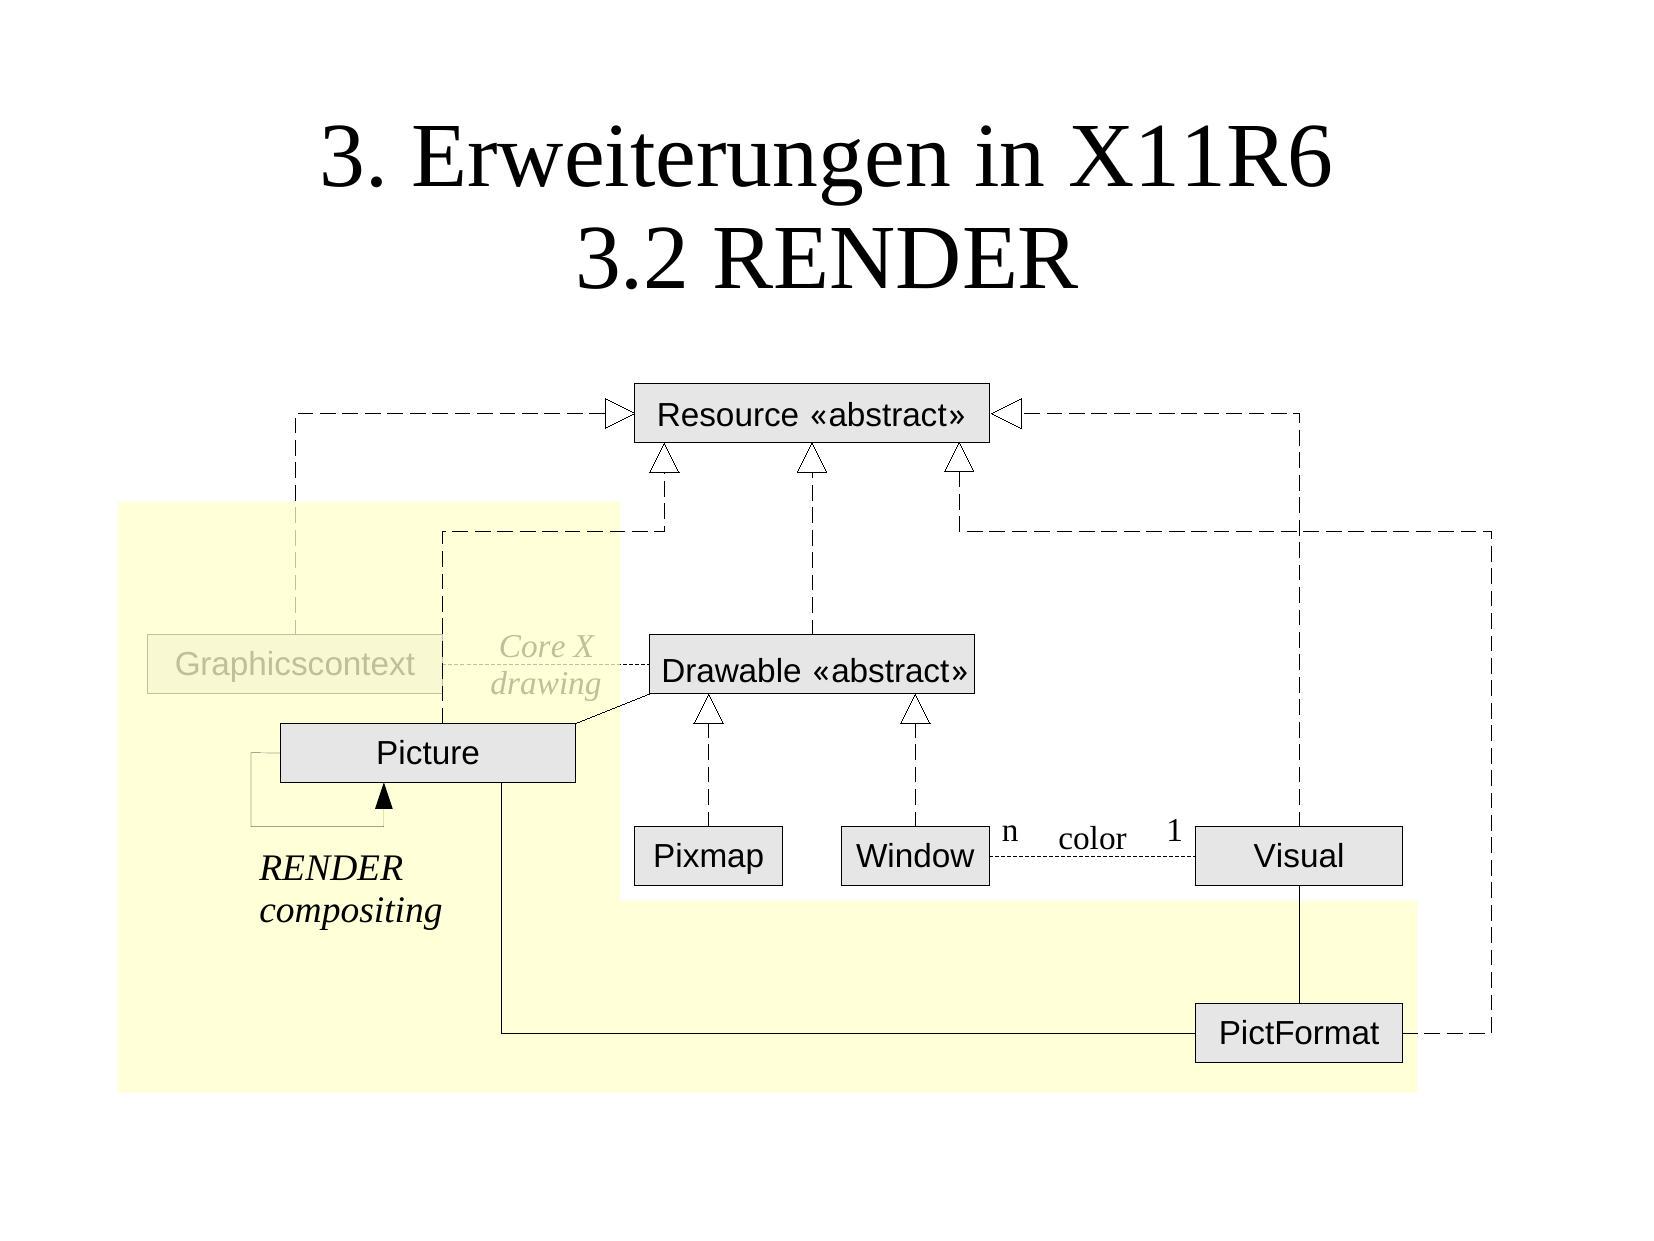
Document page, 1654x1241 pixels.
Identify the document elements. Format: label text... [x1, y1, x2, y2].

text_box Pixmap [634, 826, 783, 886]
text_box Window [841, 826, 990, 886]
text_box [900, 693, 931, 724]
text_box [797, 442, 827, 473]
text_box Picture [280, 723, 576, 783]
text_box PictFormat [1195, 1003, 1403, 1063]
text_box RENDER compositing [259, 847, 443, 931]
text_box 1 [1166, 812, 1184, 850]
text_box [118, 501, 1418, 1093]
text_box [944, 442, 974, 472]
text_box [991, 398, 1022, 429]
text_box n [1001, 812, 1019, 850]
text_box [649, 442, 680, 473]
text_box Drawable «abstract» [649, 634, 975, 694]
text_box [605, 398, 635, 429]
text_box Visual [1195, 826, 1403, 886]
text_box Resource «abstract» [634, 383, 990, 443]
text_box [693, 693, 724, 724]
title 3. Erweiterungen in X11R6 3.2 RENDER [121, 102, 1534, 311]
text_box [1300, 900, 1418, 1033]
